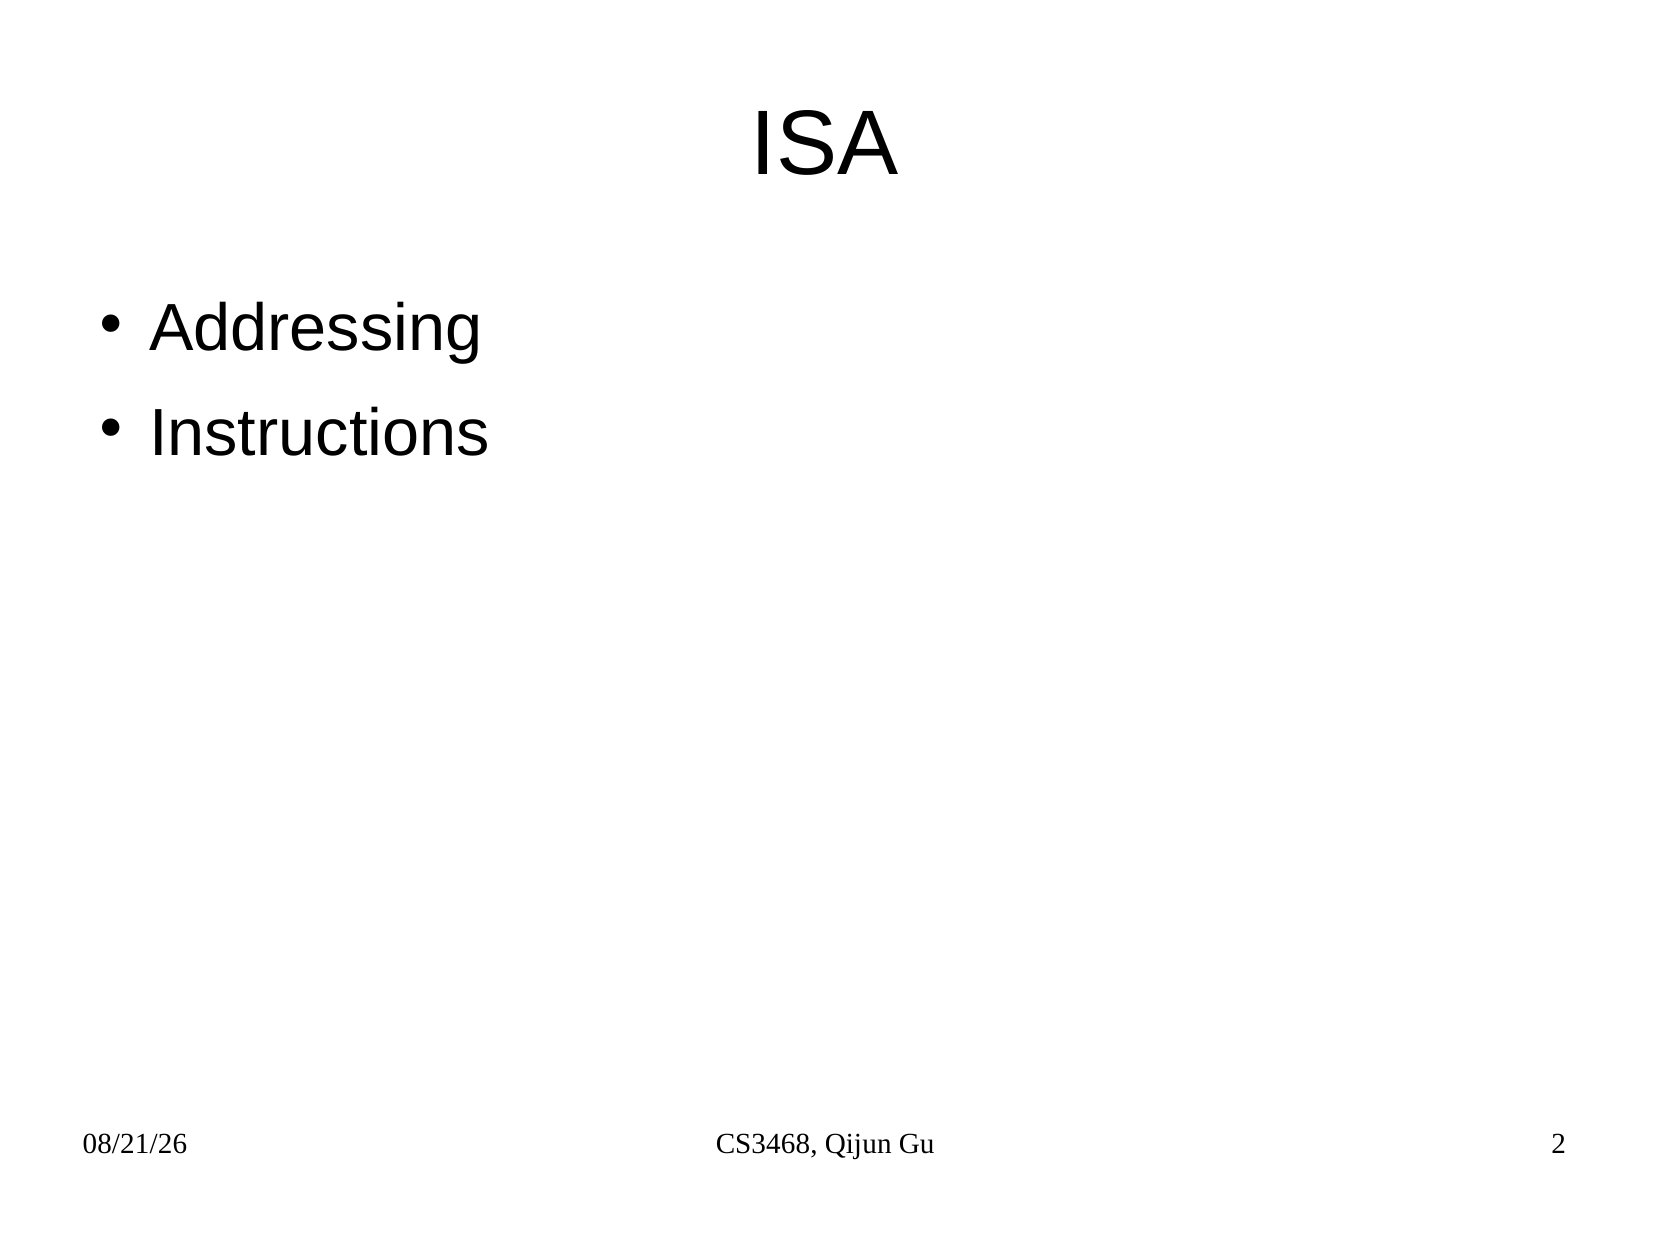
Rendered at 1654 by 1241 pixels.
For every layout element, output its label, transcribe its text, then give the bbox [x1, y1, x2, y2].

title ISA [82, 56, 1567, 246]
list Addressing Instructions [82, 290, 1567, 1091]
